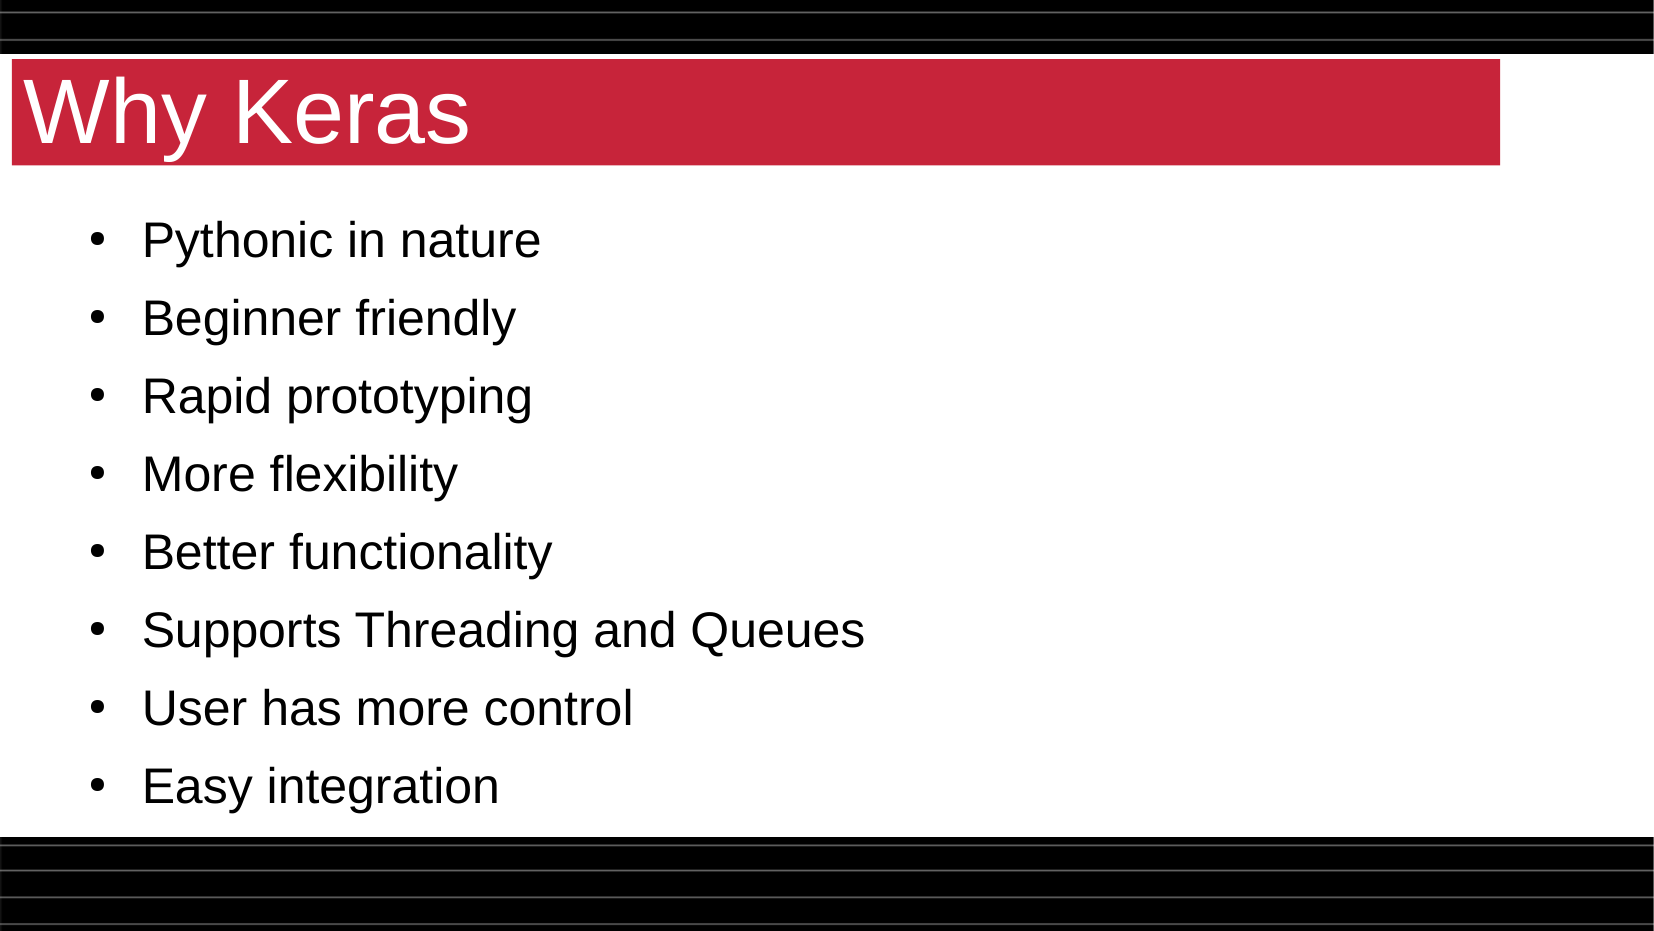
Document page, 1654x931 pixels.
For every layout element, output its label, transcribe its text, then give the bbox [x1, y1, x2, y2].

title Why Keras [11, 59, 1501, 166]
picture [0, 837, 1654, 931]
picture [0, 0, 1654, 54]
list Pythonic in nature Beginner friendly Rapid prototyping More flexibility Better functionality Supports Threading and Queues User has more control Easy integration [70, 212, 1453, 827]
